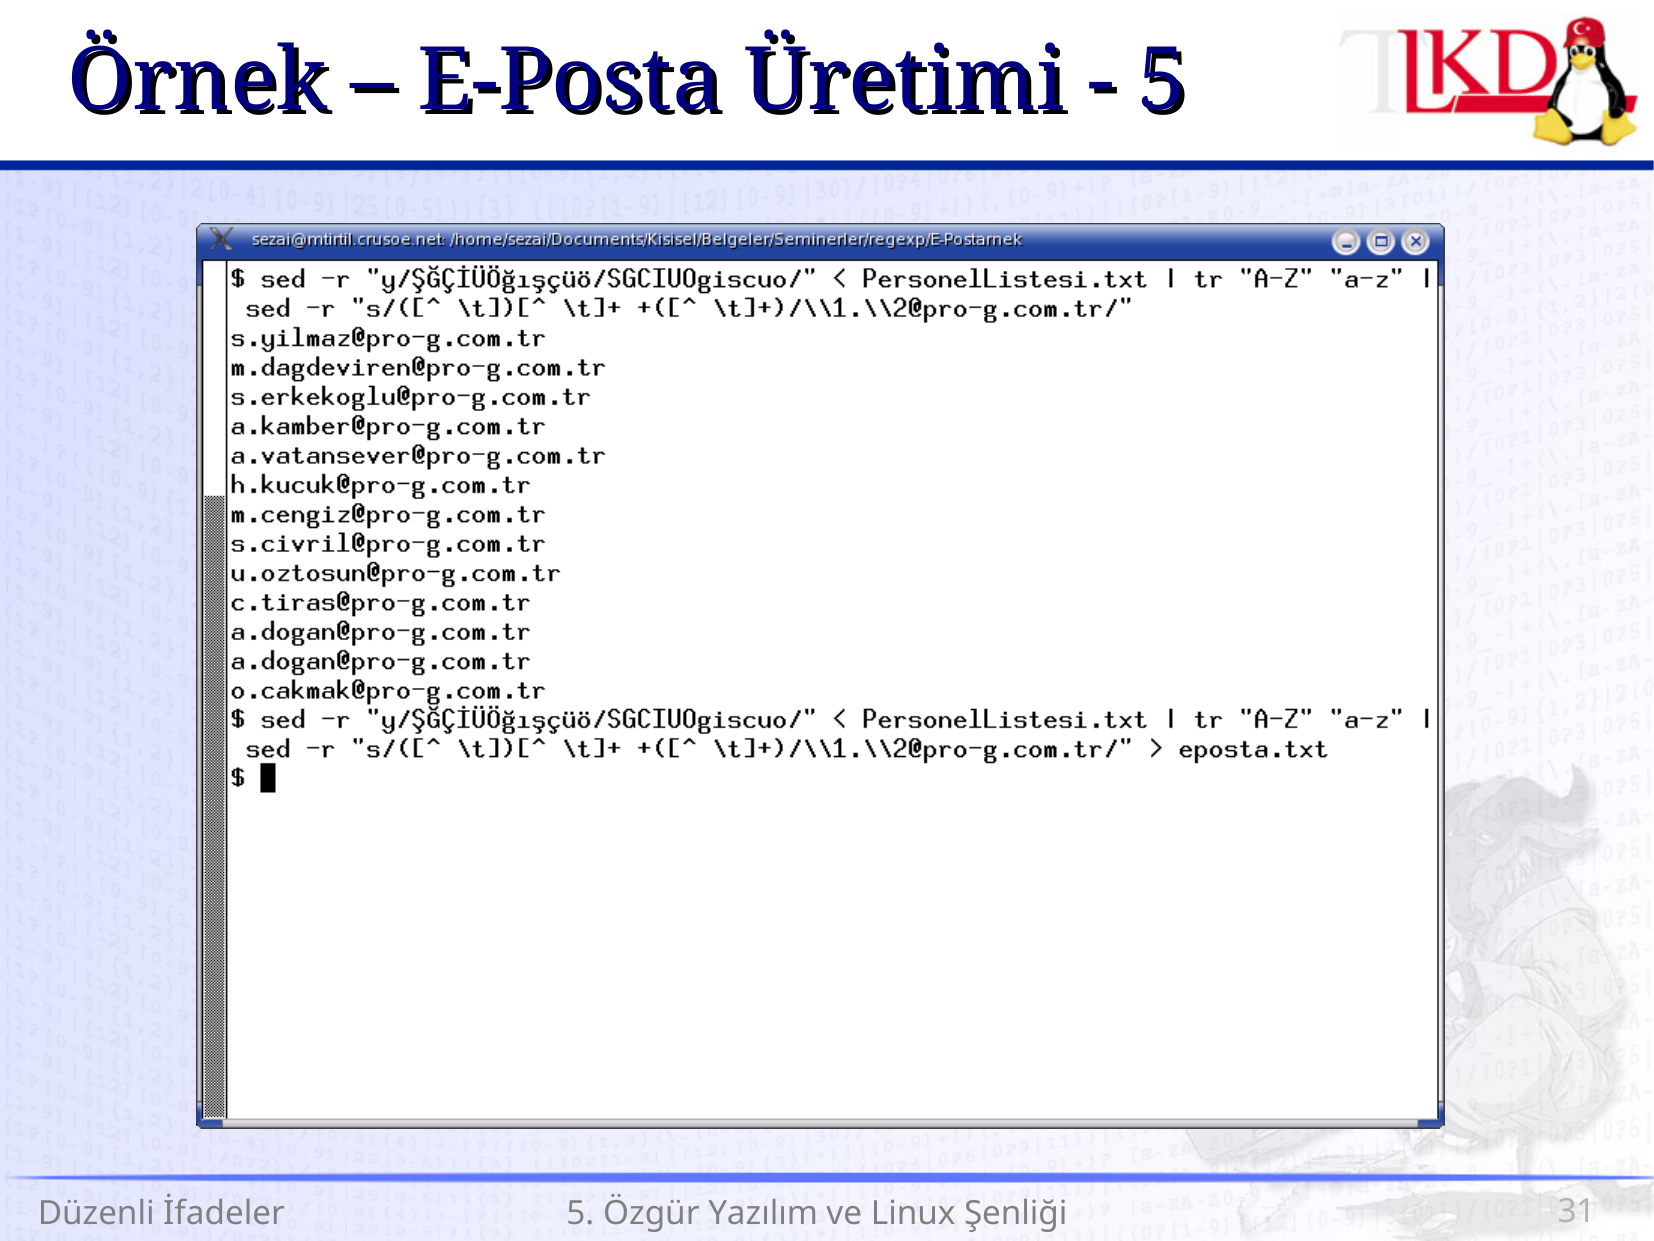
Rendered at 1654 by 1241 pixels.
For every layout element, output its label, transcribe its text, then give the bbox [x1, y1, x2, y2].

title Örnek – E-Posta Üretimi - 5 [67, 13, 1399, 138]
picture [0, 0, 1654, 1241]
